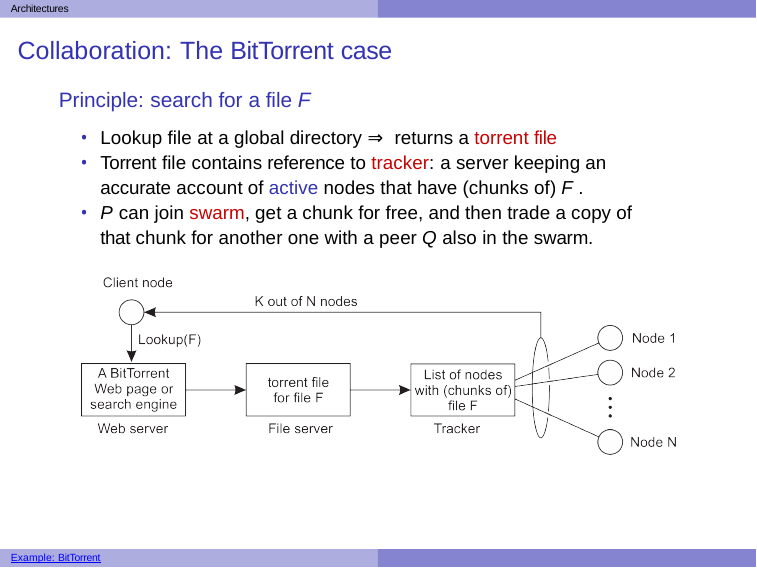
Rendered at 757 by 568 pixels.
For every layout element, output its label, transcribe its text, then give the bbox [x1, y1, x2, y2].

text_box Principle: search for a file F Lookup file at a global directory ⇒ returns a torrent file Torrent file contains reference to tracker: a server keeping an accurate account of active nodes that have (chunks of) F . P can join swarm, get a chunk for free, and then trade a copy of that chunk for another one with a peer Q also in the swarm. [54, 84, 684, 249]
text_box [0, 549, 756, 567]
title Collaboration: The BitTorrent case [15, 32, 508, 130]
text_box Example: BitTorrent [8, 549, 104, 564]
text_box Architectures [8, 0, 748, 15]
picture [81, 277, 676, 455]
